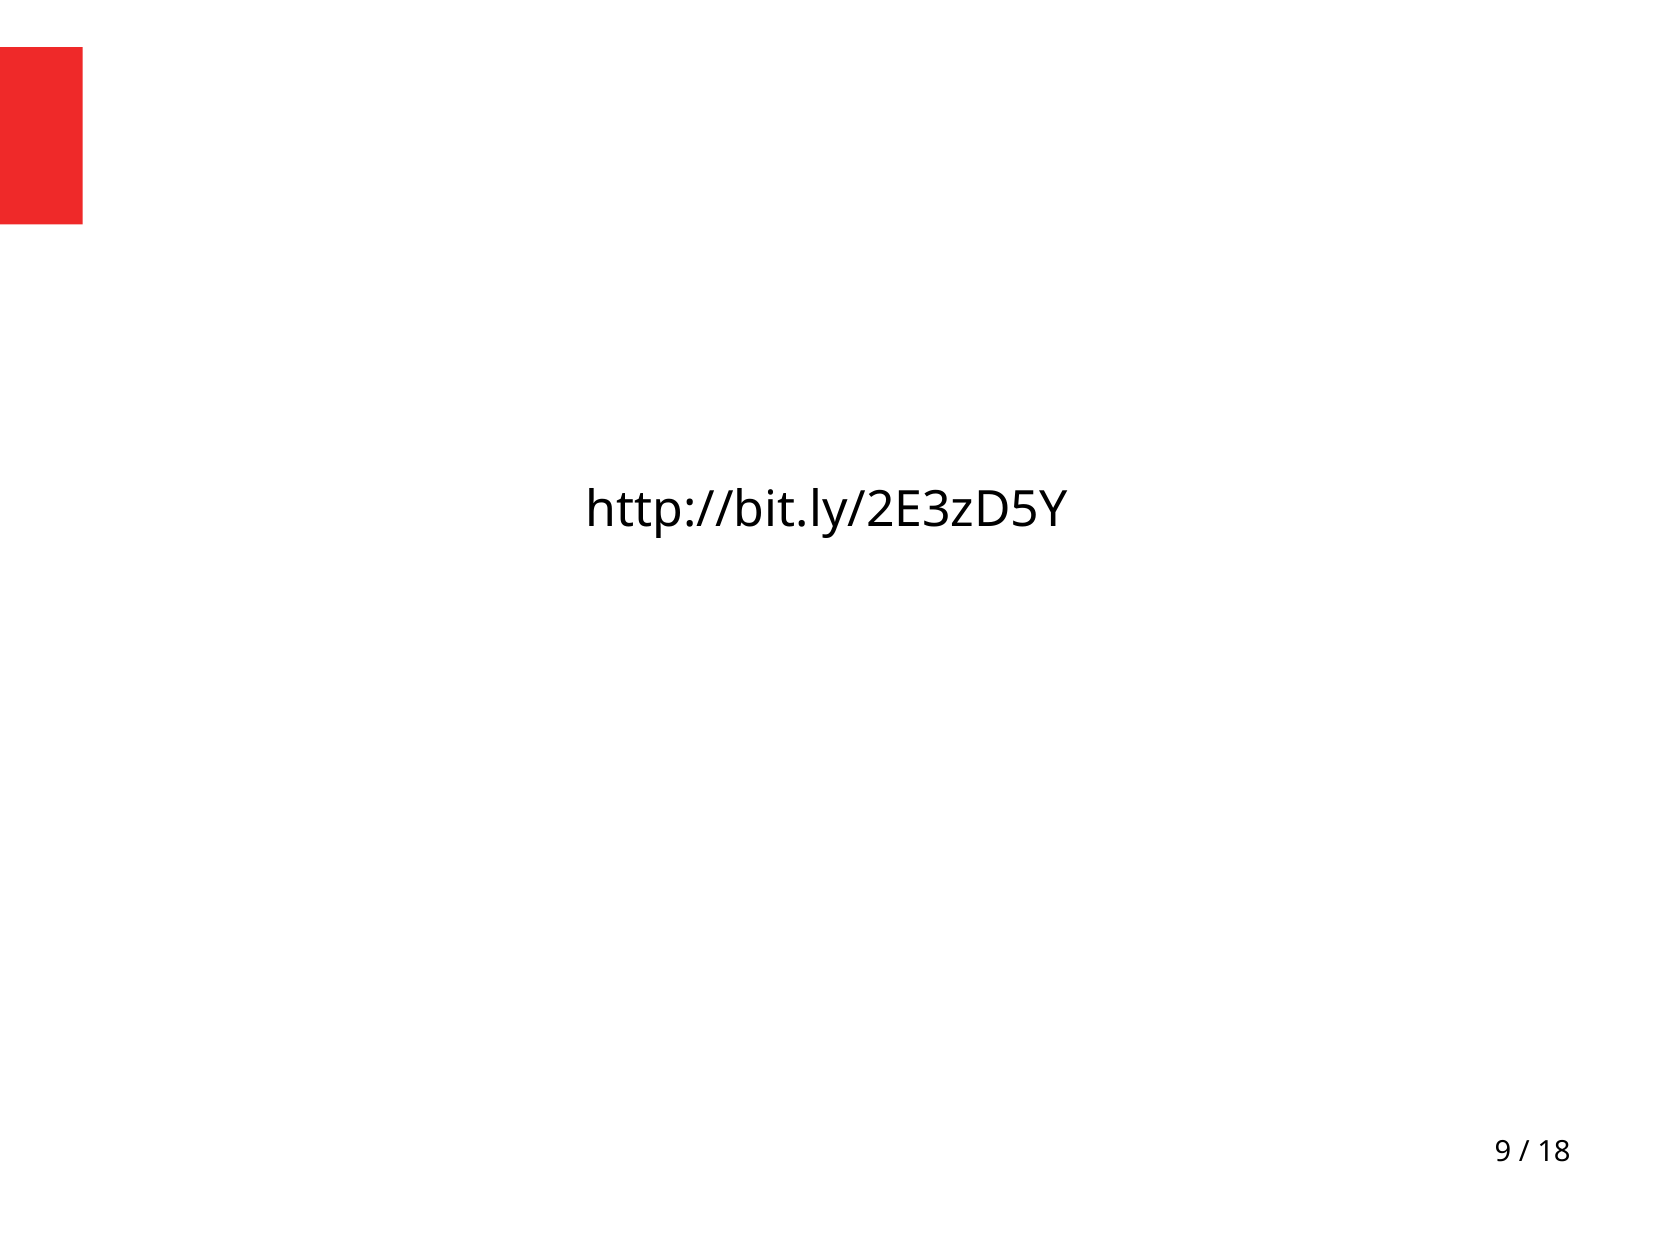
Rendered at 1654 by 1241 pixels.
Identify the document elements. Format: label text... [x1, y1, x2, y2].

list http://bit.ly/2E3zD5Y [118, 375, 1536, 1095]
